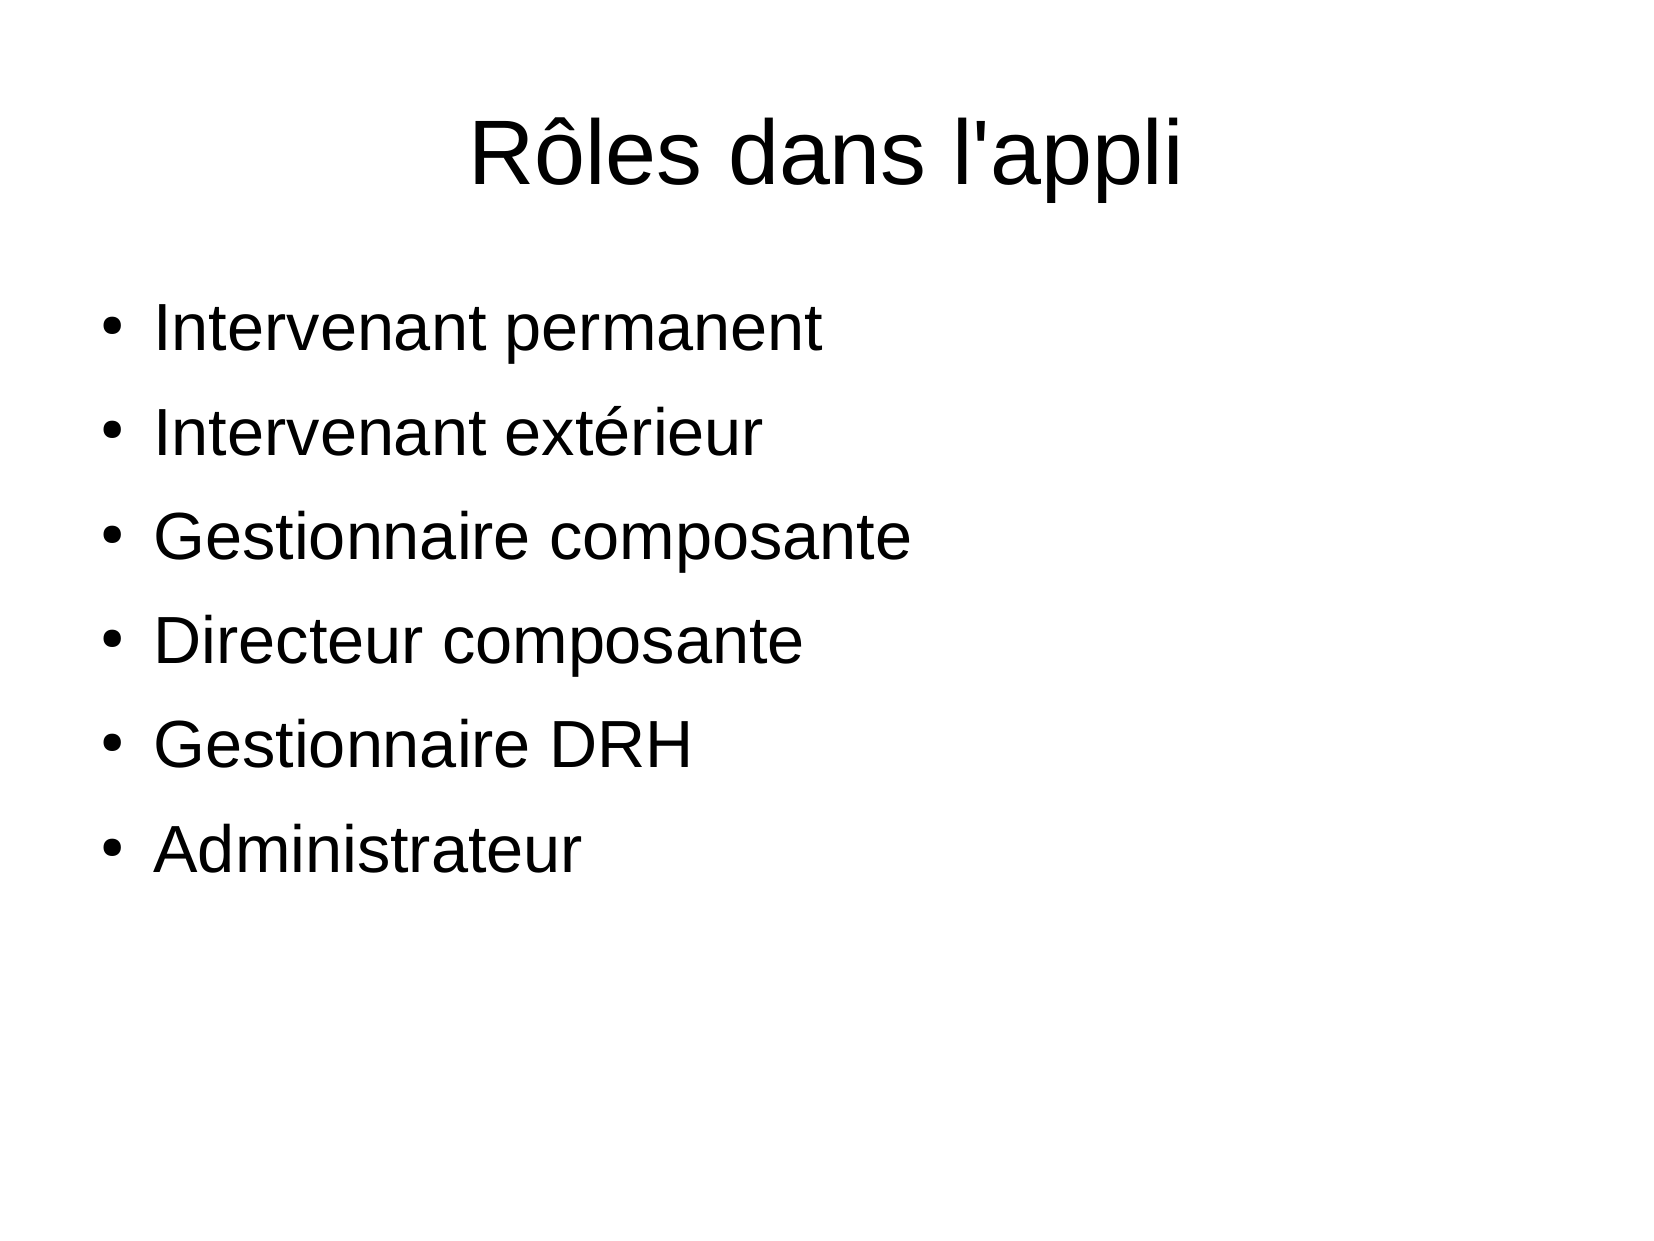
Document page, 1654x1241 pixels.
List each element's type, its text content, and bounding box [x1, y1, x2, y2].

title Rôles dans l'appli [82, 49, 1571, 257]
list Intervenant permanent Intervenant extérieur Gestionnaire composante Directeur composante Gestionnaire DRH Administrateur [82, 290, 1571, 1010]
